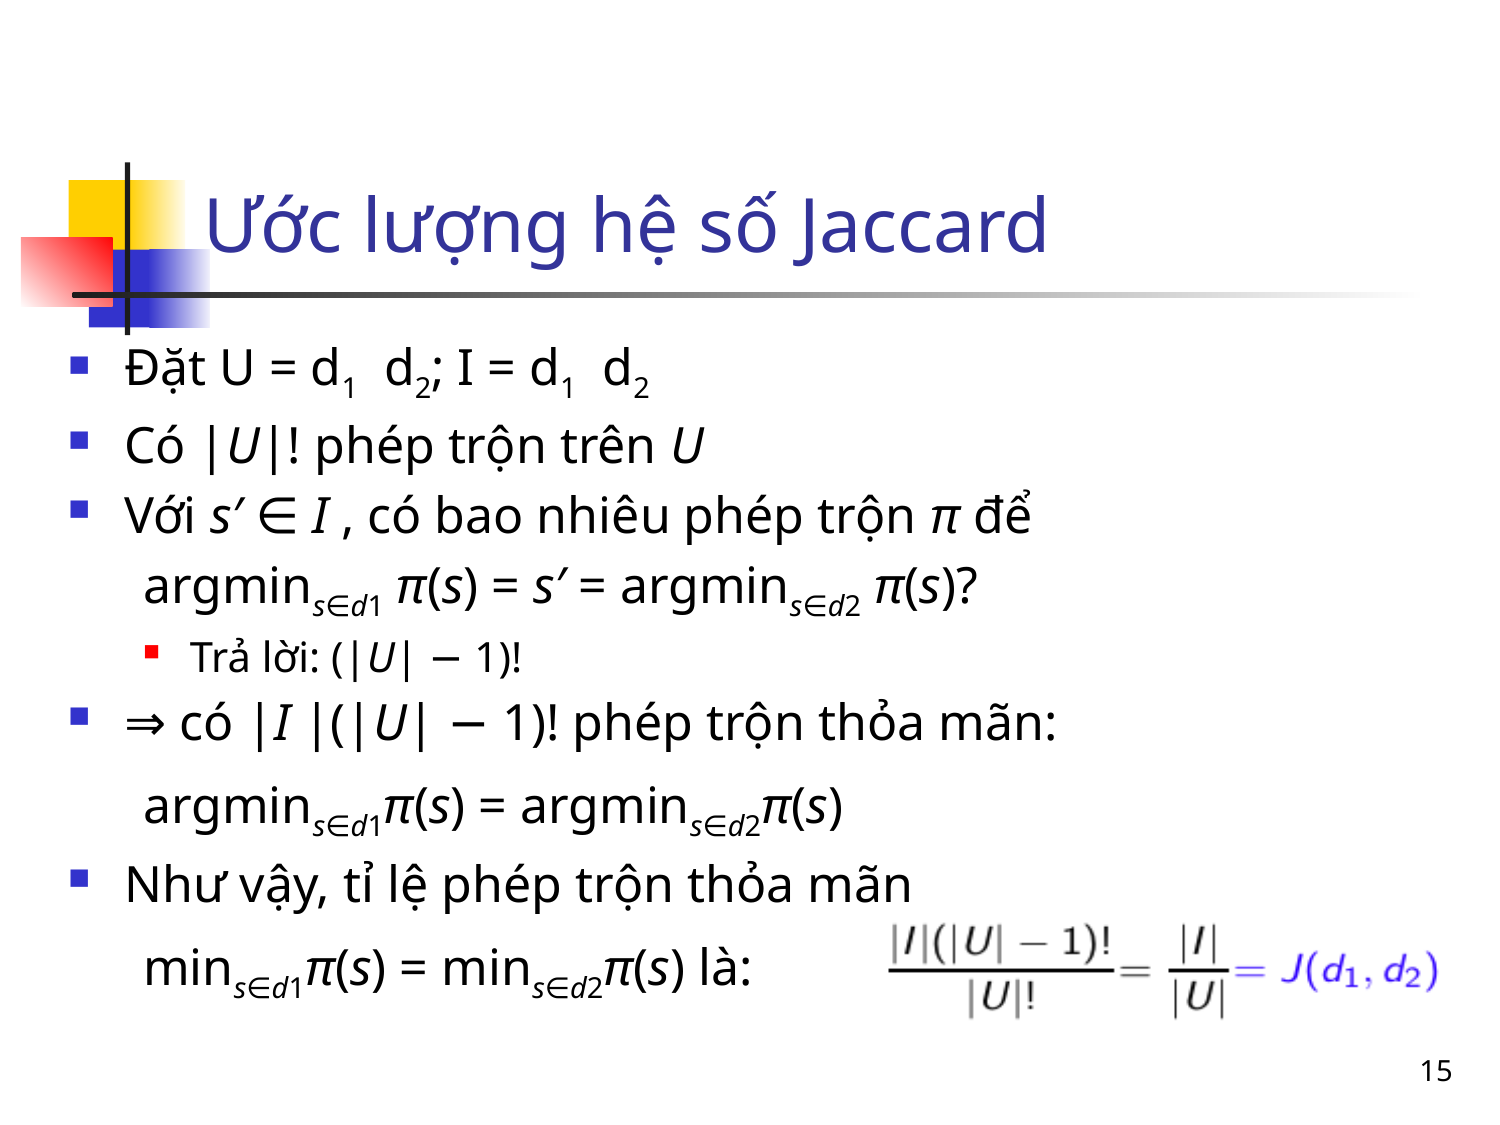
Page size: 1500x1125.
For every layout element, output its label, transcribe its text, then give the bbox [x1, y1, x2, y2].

slide_number <number> [1155, 1031, 1468, 1100]
picture [879, 916, 1447, 1024]
list Đặt U = d1 d2; I = d1 d2 Có |U|! phép trộn trên U Với s′ ∈ I , có bao nhiêu phép trộn π để argmins∈d1 π(s) = s′ = argmins∈d2 π(s)? Trả lời: (|U| − 1)! ⇒ có |I |(|U| − 1)! phép trộn thỏa mãn: argmins∈d1π(s) = argmins∈d2π(s) Như vậy, tỉ lệ phép trộn thỏa mãn mins∈d1π(s) = mins∈d2π(s) là: [53, 314, 1469, 1031]
title Ước lượng hệ số Jaccard [188, 35, 1468, 275]
